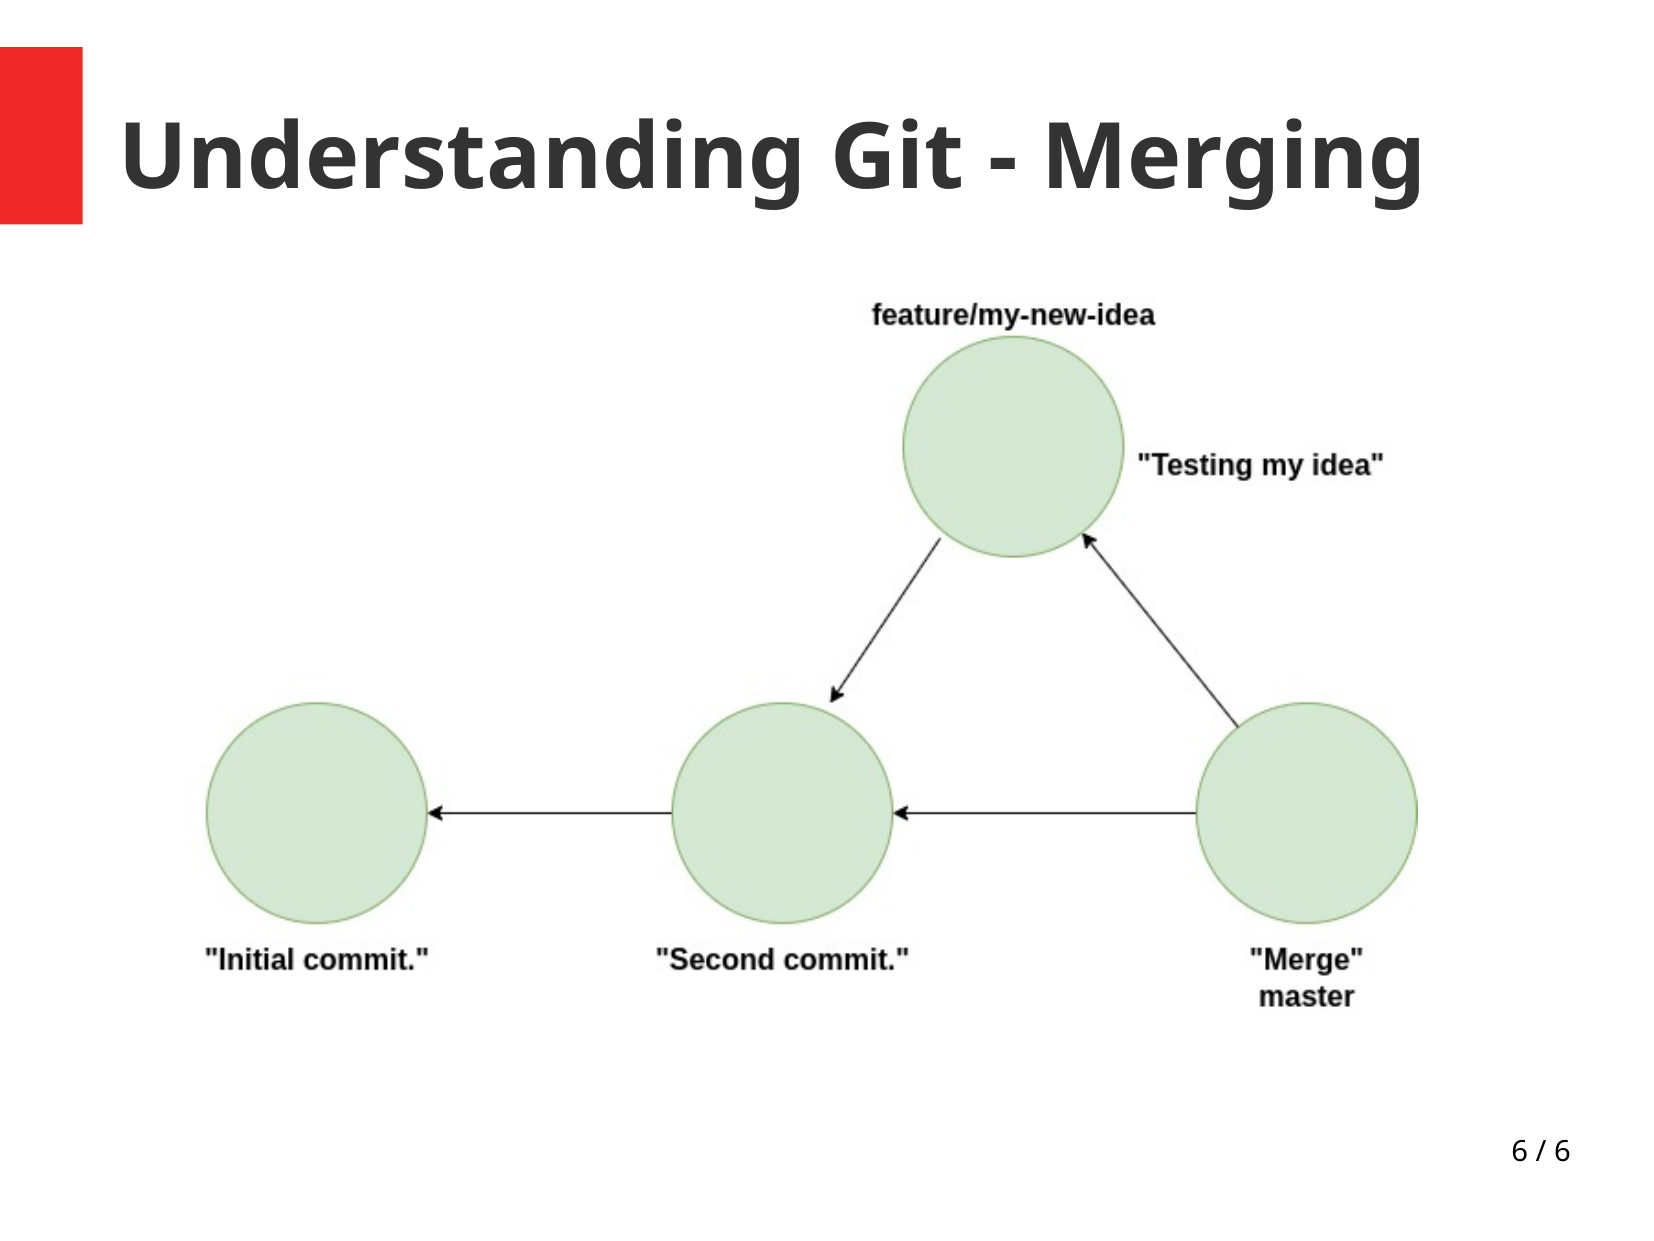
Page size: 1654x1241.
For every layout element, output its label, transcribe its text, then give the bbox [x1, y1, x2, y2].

picture [188, 296, 1418, 1016]
title Understanding Git - Merging [118, 49, 1571, 257]
